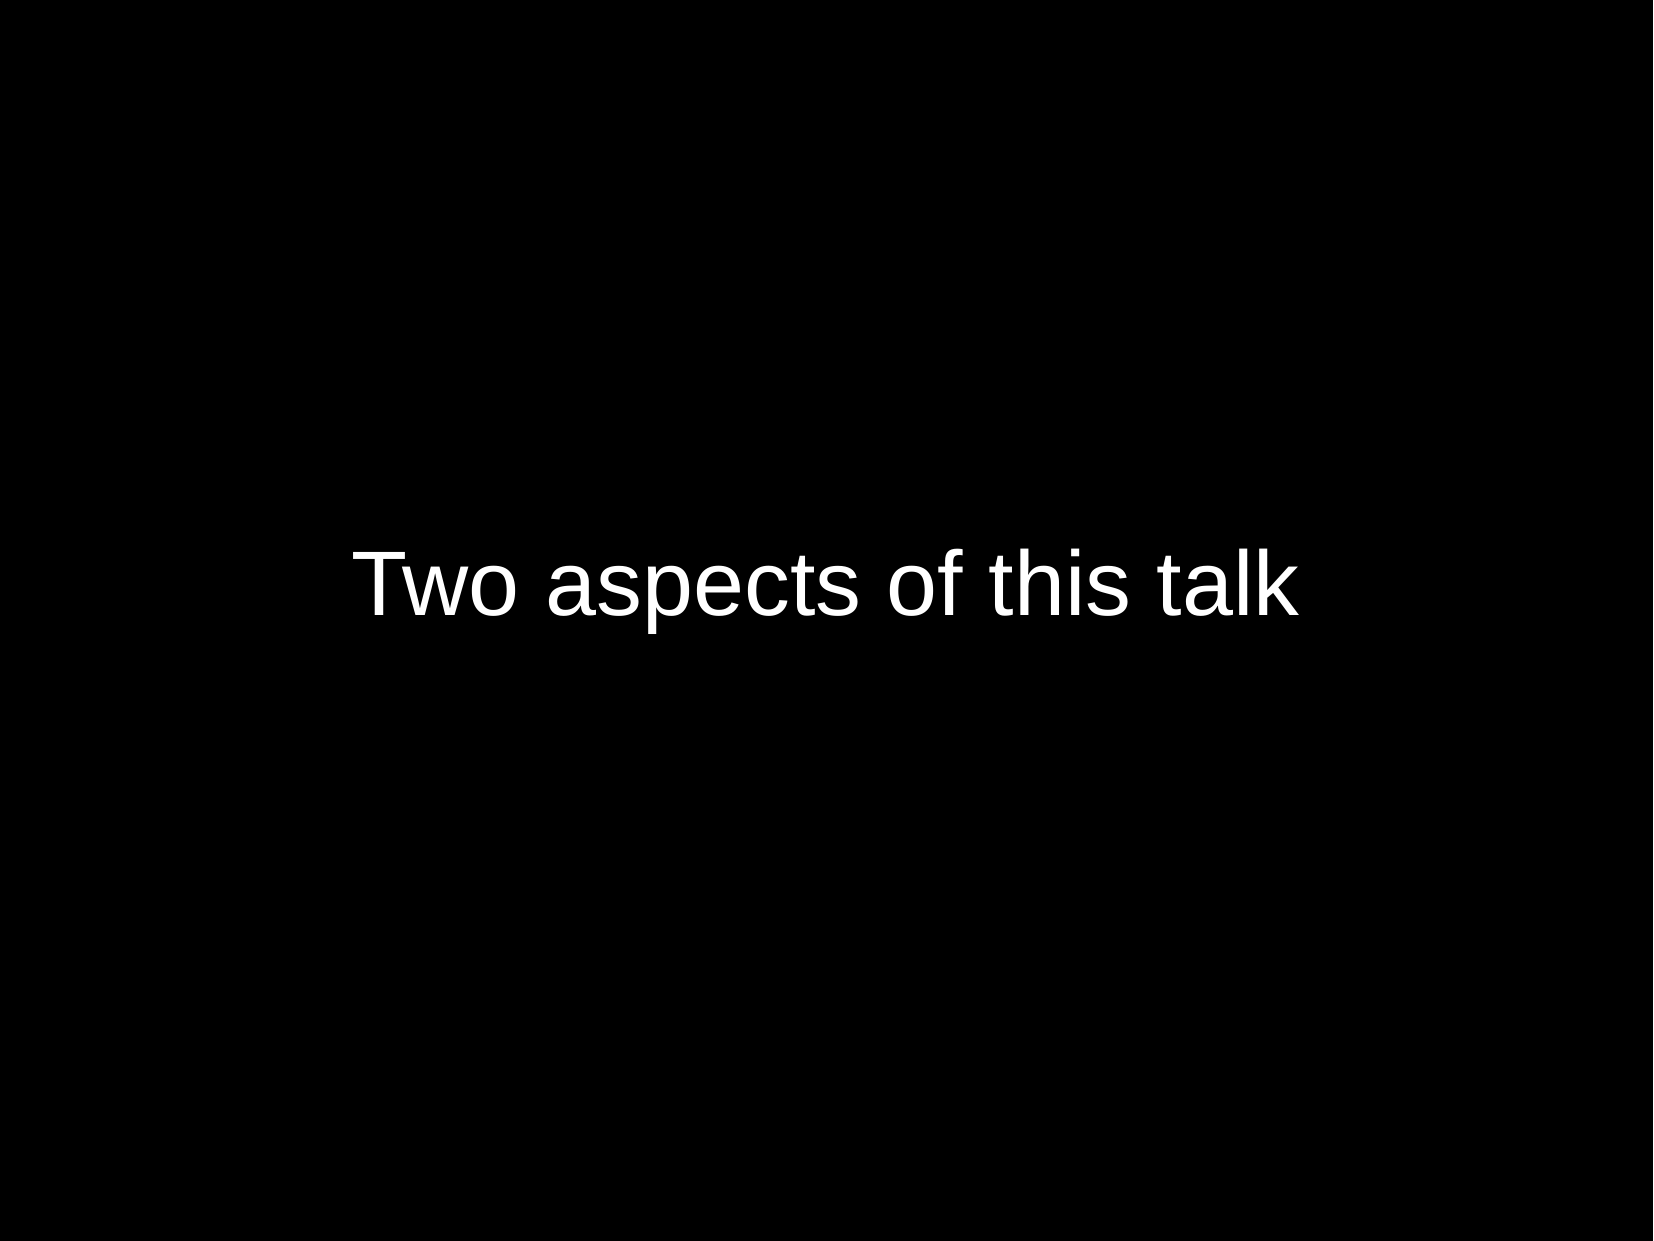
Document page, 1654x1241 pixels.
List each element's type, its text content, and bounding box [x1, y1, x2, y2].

title Two aspects of this talk [82, 480, 1571, 688]
